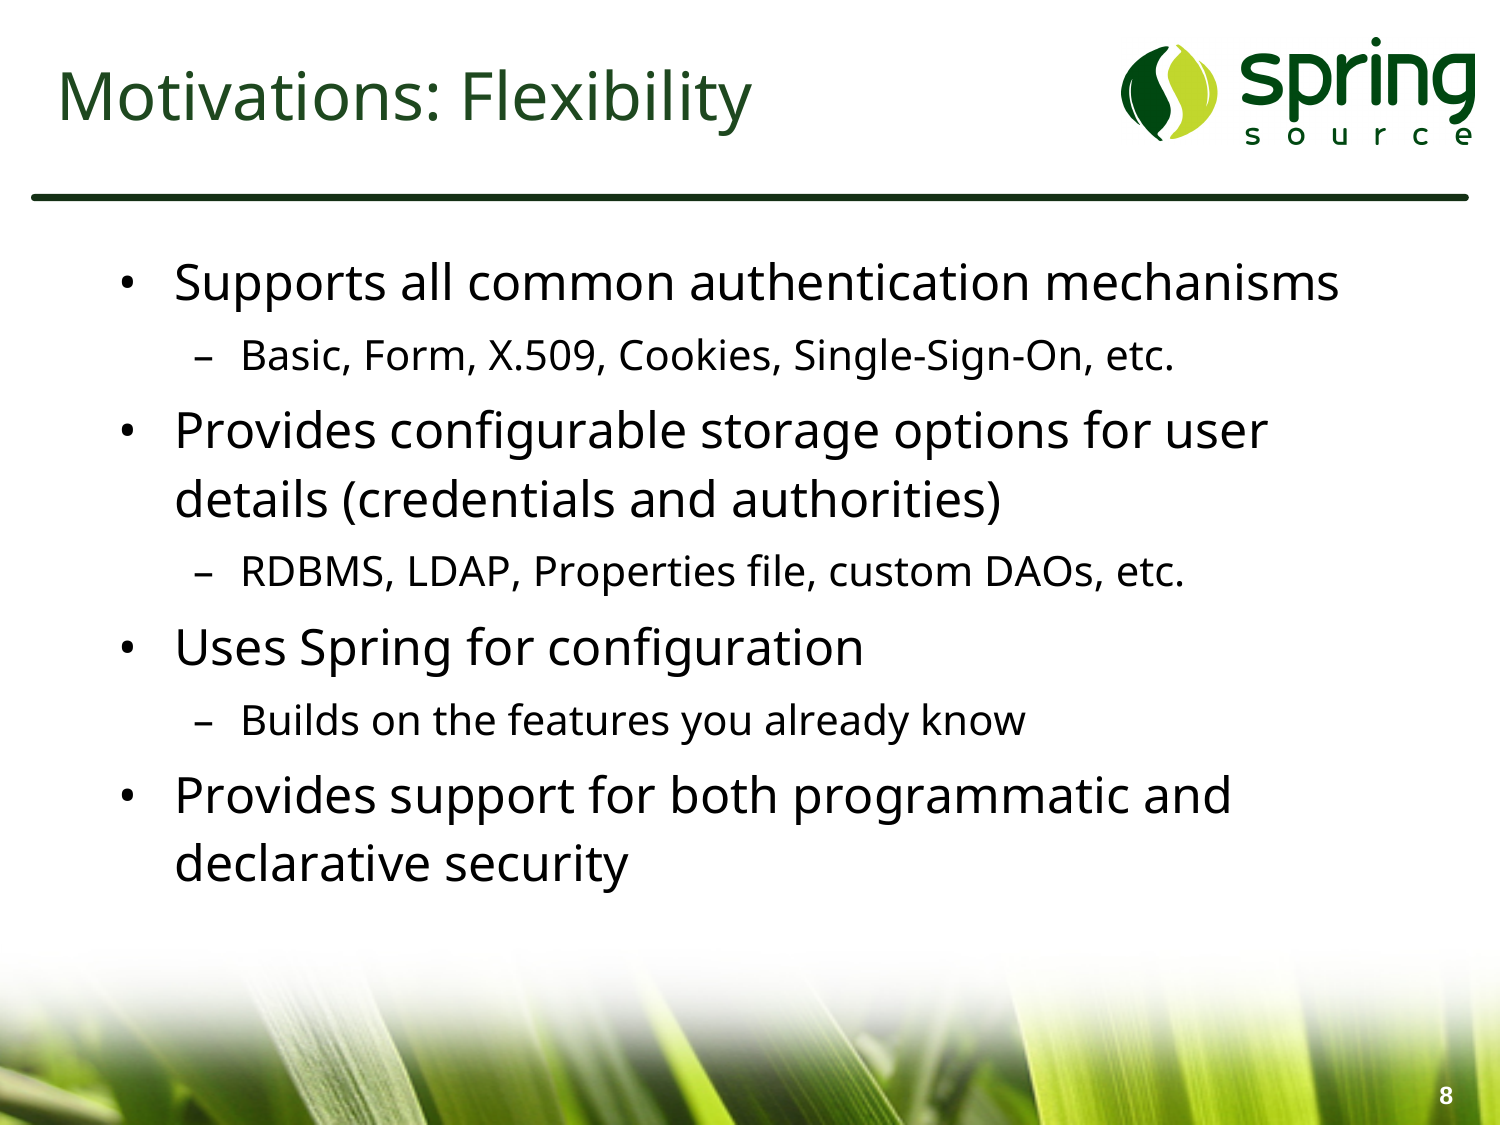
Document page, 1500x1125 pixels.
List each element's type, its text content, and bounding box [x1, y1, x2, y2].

picture [1121, 37, 1475, 145]
picture [0, 944, 1500, 1125]
title Motivations: Flexibility [56, 14, 1089, 176]
list Supports all common authentication mechanisms Basic, Form, X.509, Cookies, Single-Sign-On, etc. Provides configurable storage options for user details (credentials and authorities) RDBMS, LDAP, Properties file, custom DAOs, etc. Uses Spring for configuration Builds on the features you already know Provides support for both programmatic and declarative security [103, 239, 1394, 901]
